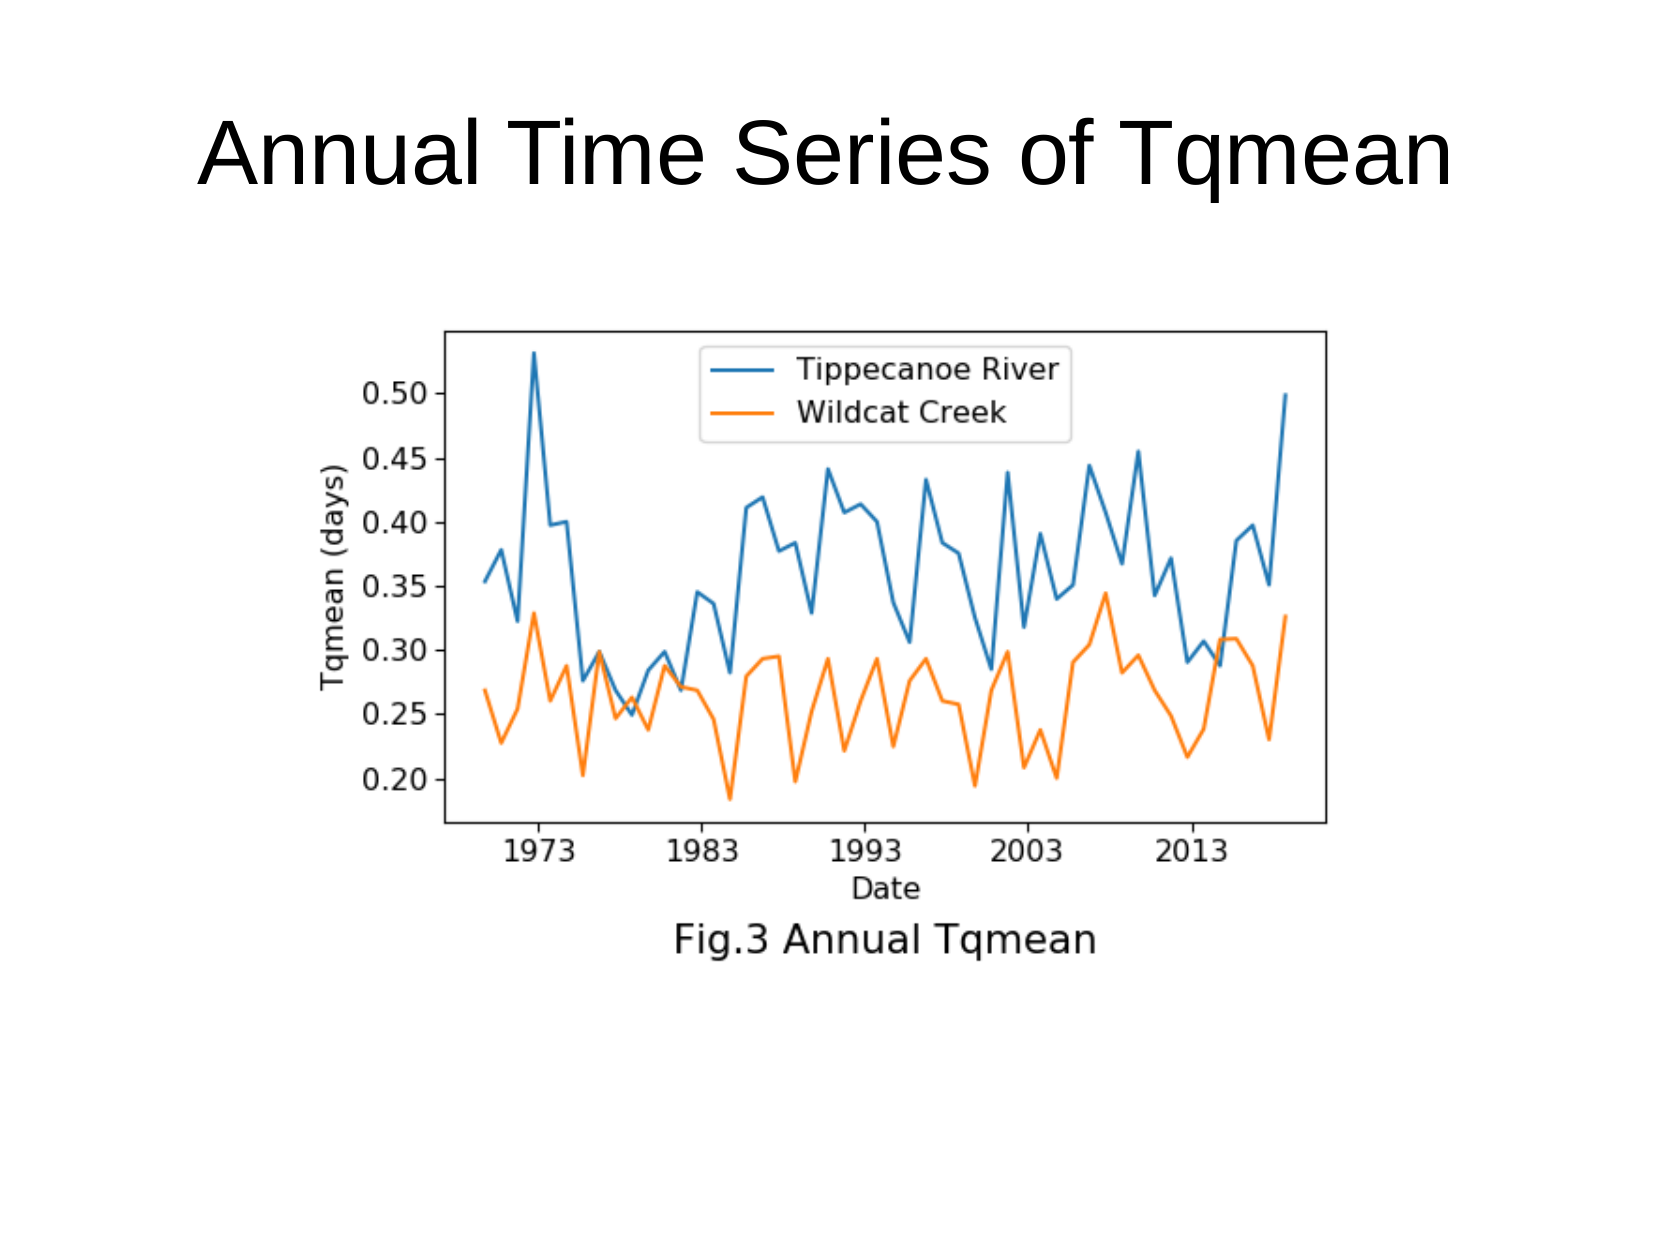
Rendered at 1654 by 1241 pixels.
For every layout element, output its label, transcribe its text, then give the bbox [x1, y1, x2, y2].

title Annual Time Series of Tqmean [82, 49, 1571, 257]
picture [287, 290, 1367, 1010]
